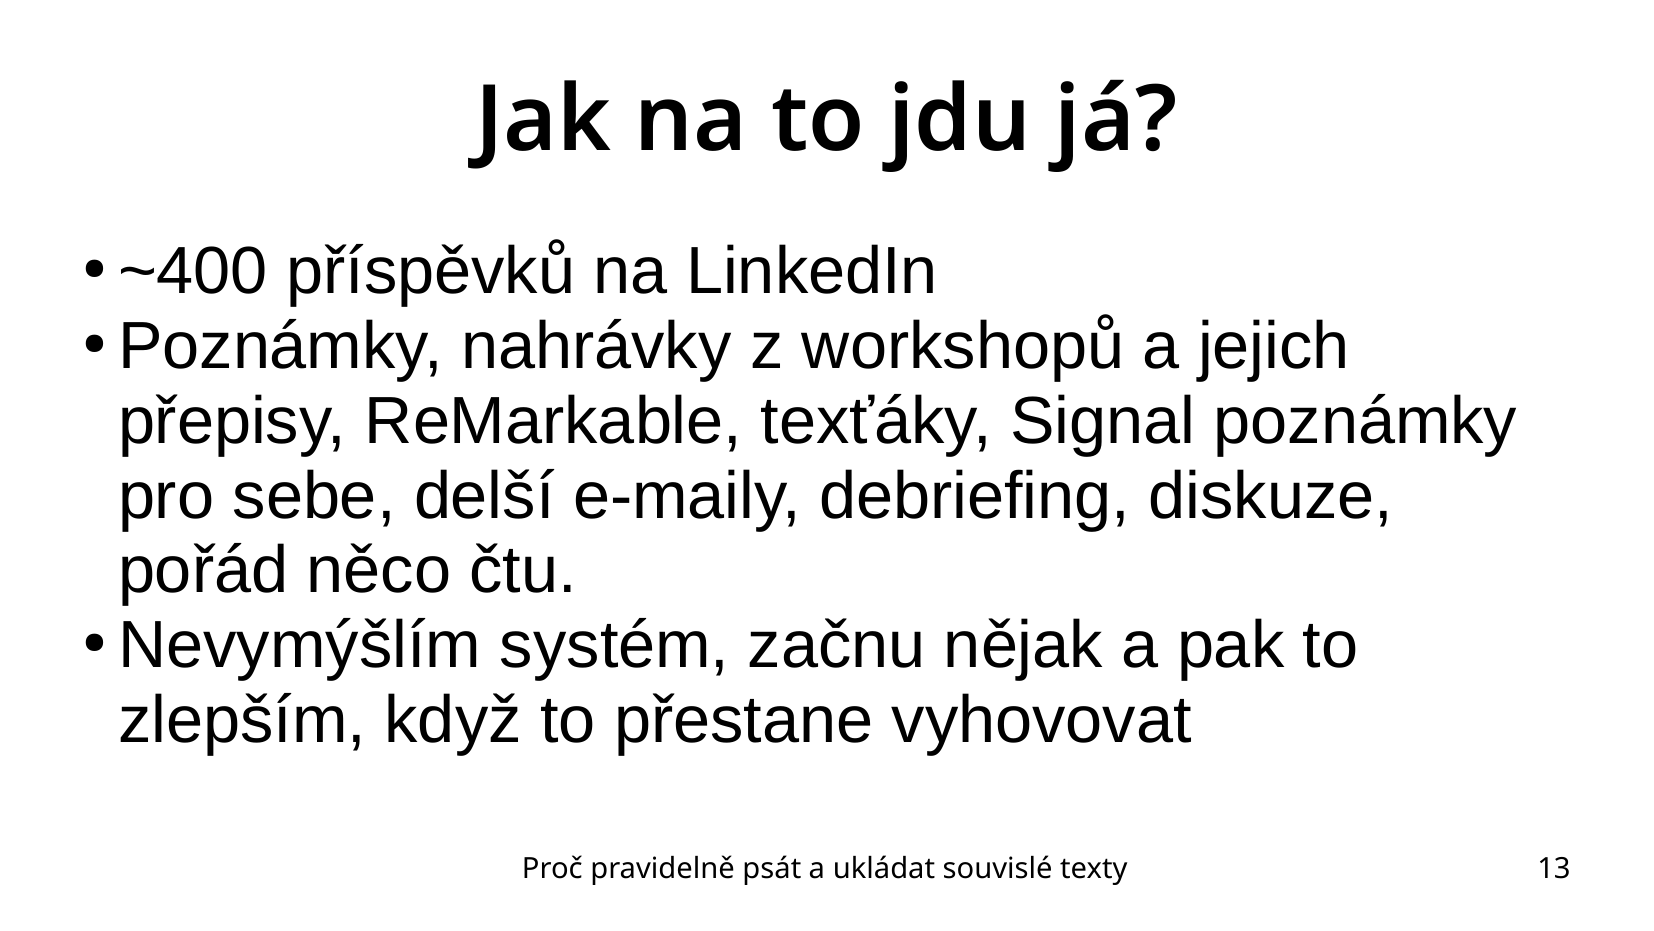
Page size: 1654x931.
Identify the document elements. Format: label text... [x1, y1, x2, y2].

title Jak na to jdu já? [82, 37, 1571, 193]
subtitle ~400 příspěvků na LinkedIn Poznámky, nahrávky z workshopů a jejich přepisy, ReMarkable, texťáky, Signal poznámky pro sebe, delší e-maily, debriefing, diskuze, pořád něco čtu. Nevymýšlím systém, začnu nějak a pak to zlepším, když to přestane vyhovovat [82, 233, 1571, 757]
